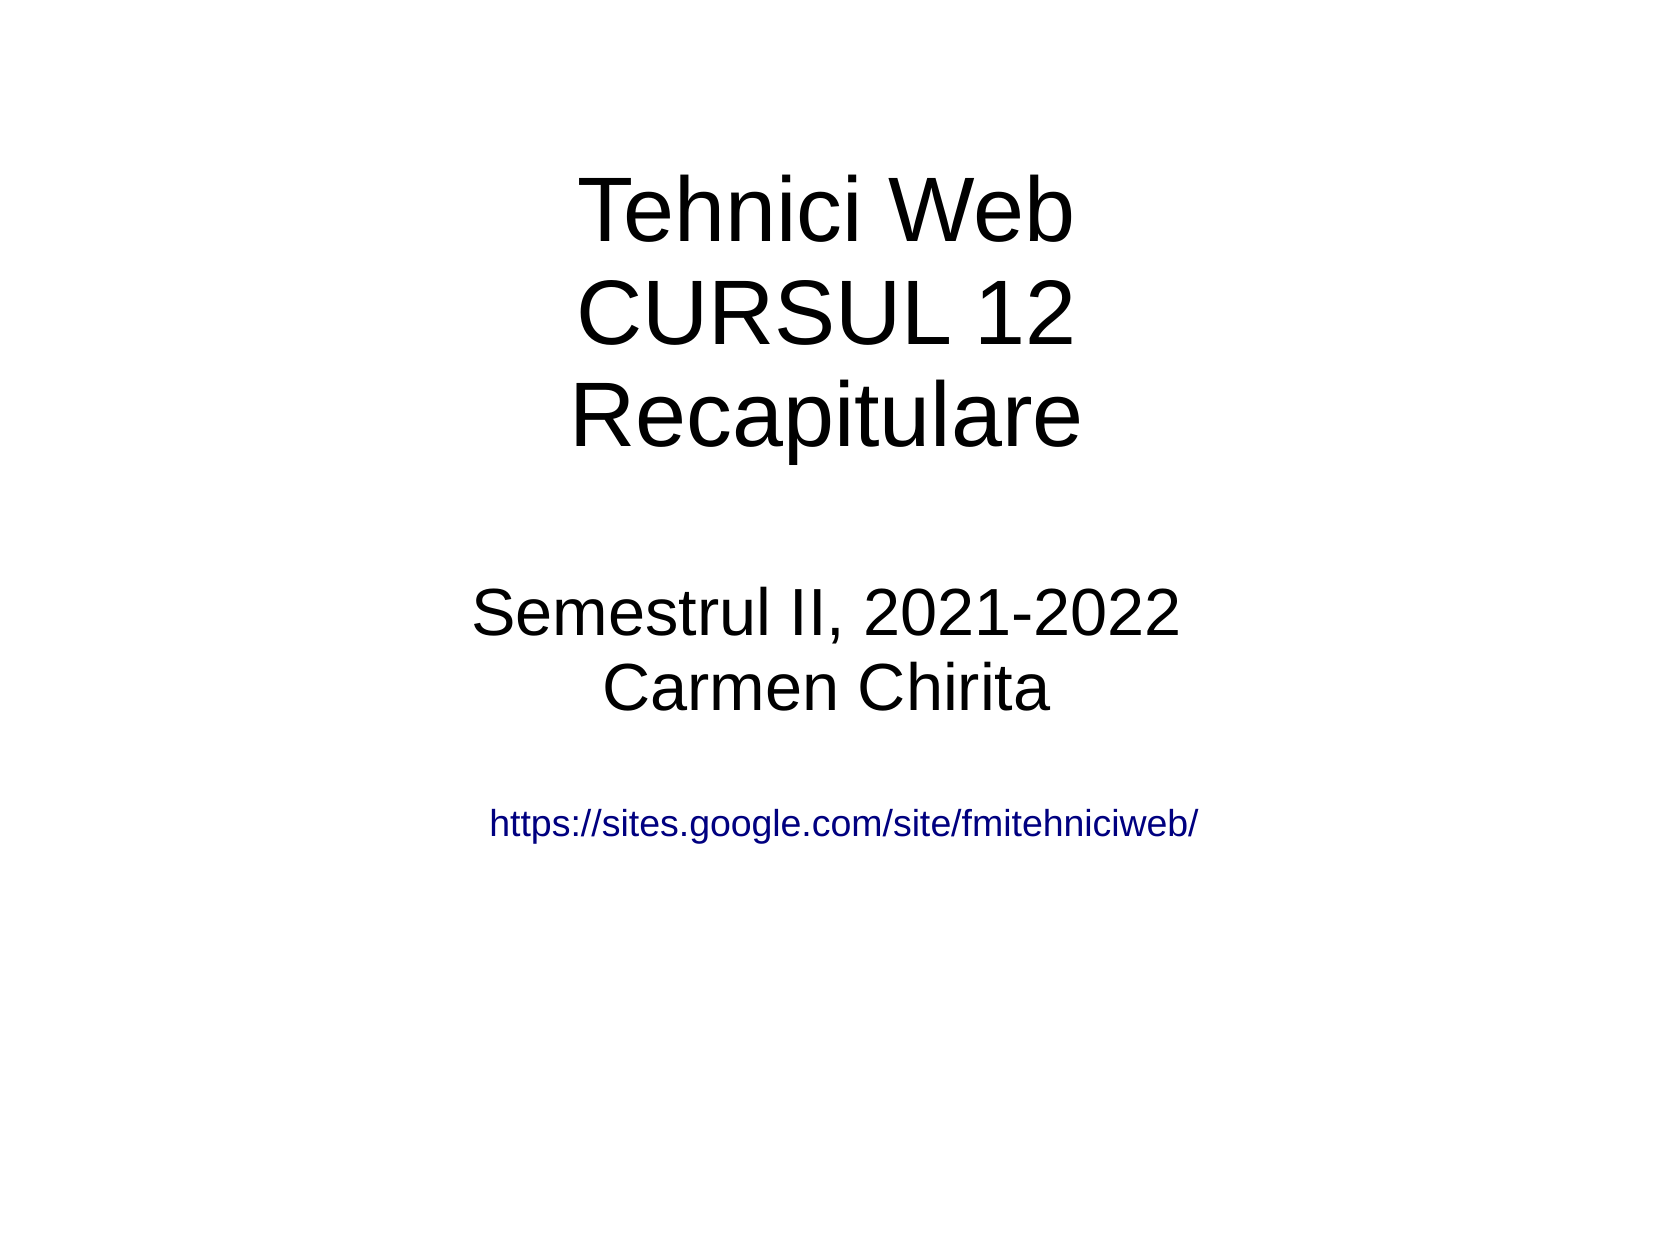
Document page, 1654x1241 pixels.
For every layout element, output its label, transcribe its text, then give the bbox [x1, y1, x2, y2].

subtitle Semestrul II, 2021-2022 Carmen Chirita [82, 290, 1571, 1010]
text_box https://sites.google.com/site/fmitehniciweb/ [474, 794, 1353, 865]
title Tehnici Web CURSUL 12 Recapitulare [82, 158, 1571, 290]
